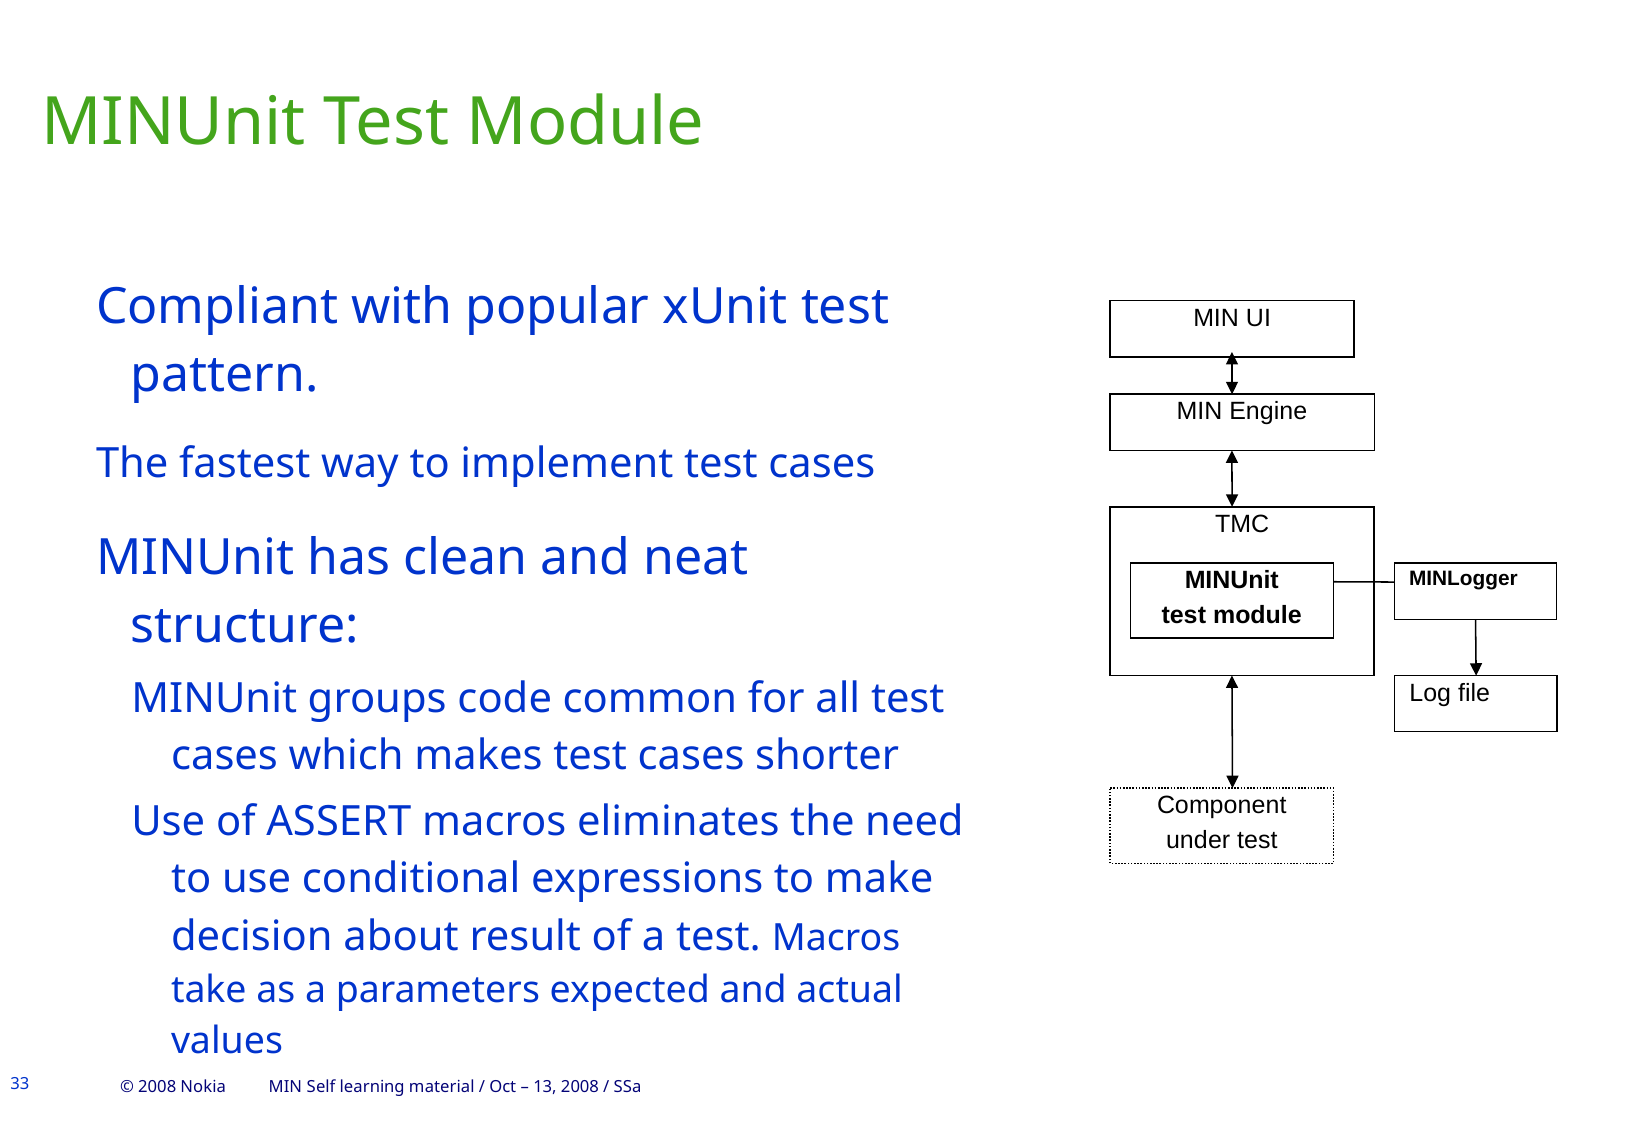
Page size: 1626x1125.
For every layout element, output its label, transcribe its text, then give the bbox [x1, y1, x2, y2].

text_box MIN Engine [1110, 394, 1375, 451]
title MINUnit Test Module [41, 70, 1504, 174]
text_box MINUnit test module [1130, 563, 1334, 639]
text_box TMC [1110, 506, 1375, 676]
text_box Log file [1394, 675, 1557, 732]
list Compliant with popular xUnit test pattern. The fastest way to implement test cases MINUnit has clean and neat structure: MINUnit groups code common for all test cases which makes test cases shorter Use of ASSERT macros eliminates the need to use conditional expressions to make decision about result of a test. Macros take as a parameters expected and actual values [81, 262, 988, 1125]
text_box Component under test [1110, 788, 1334, 864]
text_box MIN UI [1110, 300, 1355, 357]
text_box MINLogger [1394, 563, 1557, 620]
